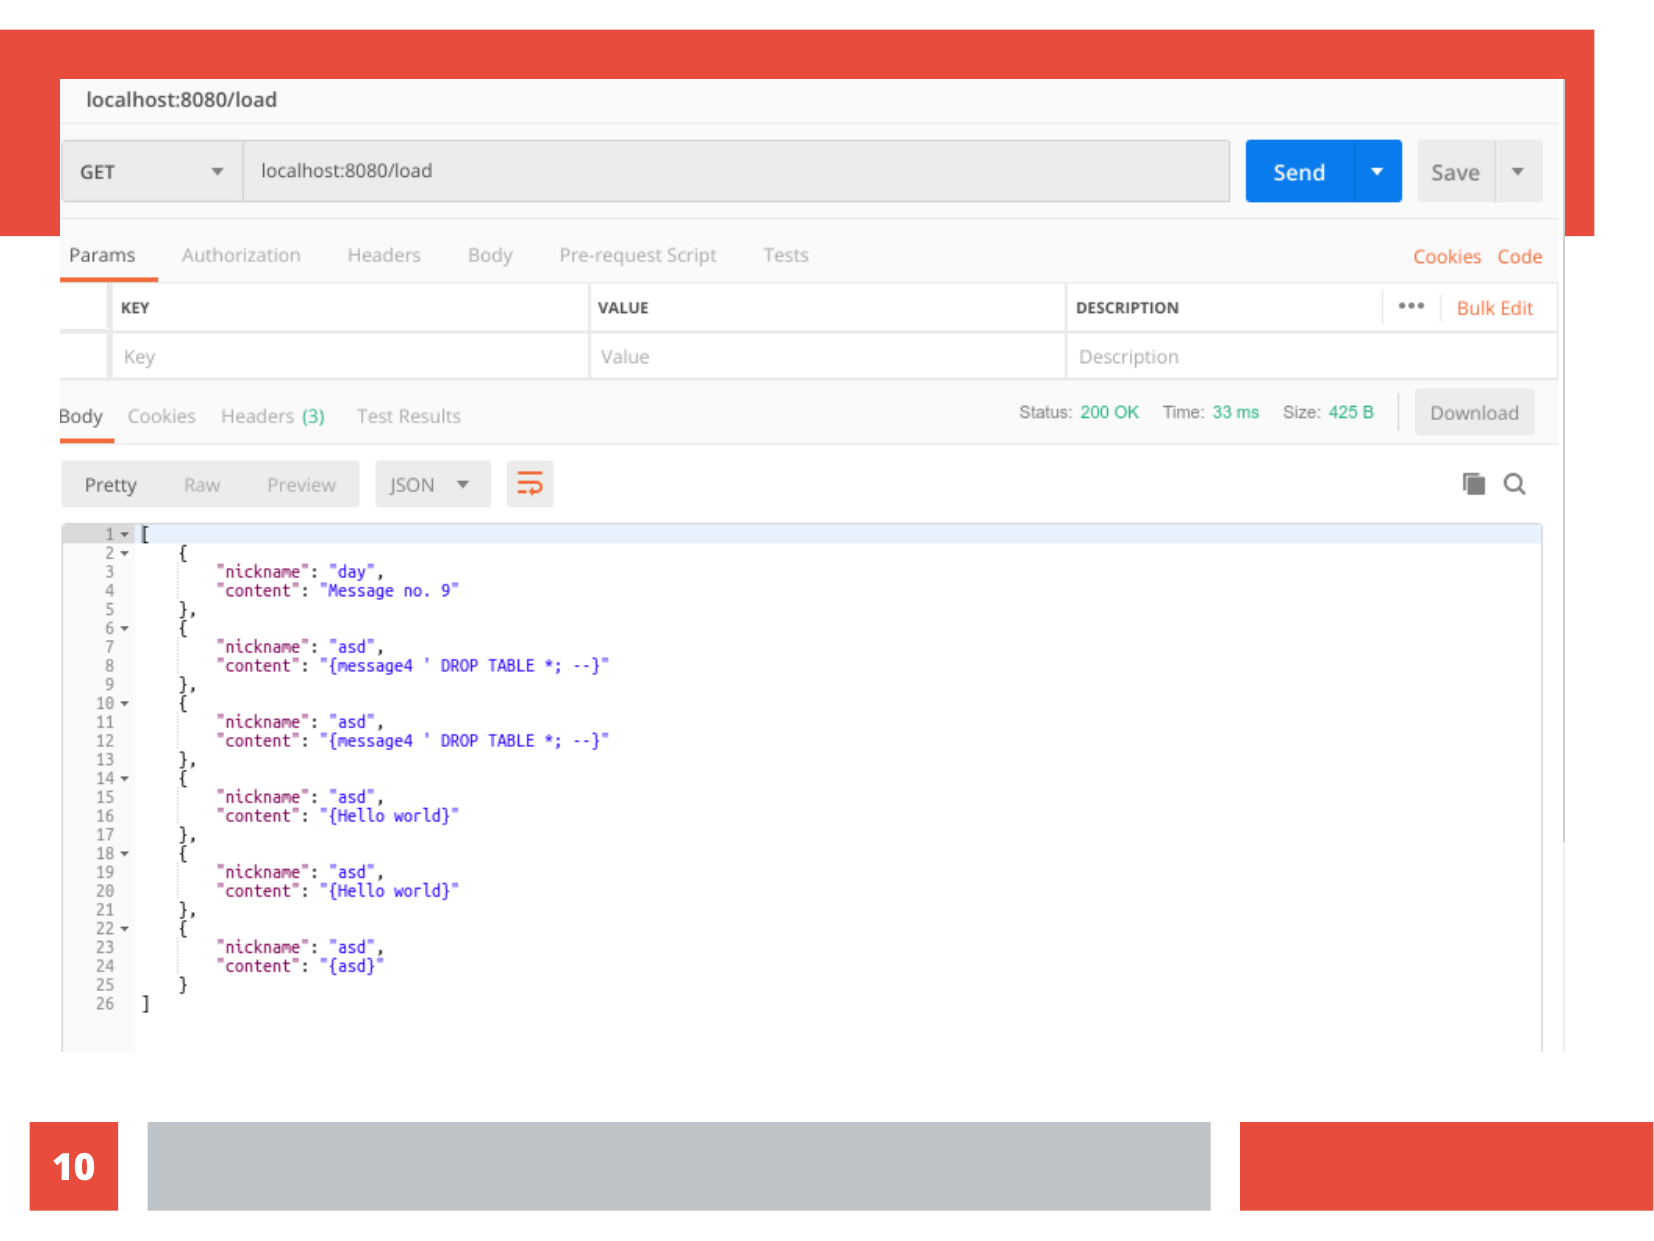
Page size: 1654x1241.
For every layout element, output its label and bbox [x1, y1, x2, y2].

picture [60, 79, 1565, 1052]
